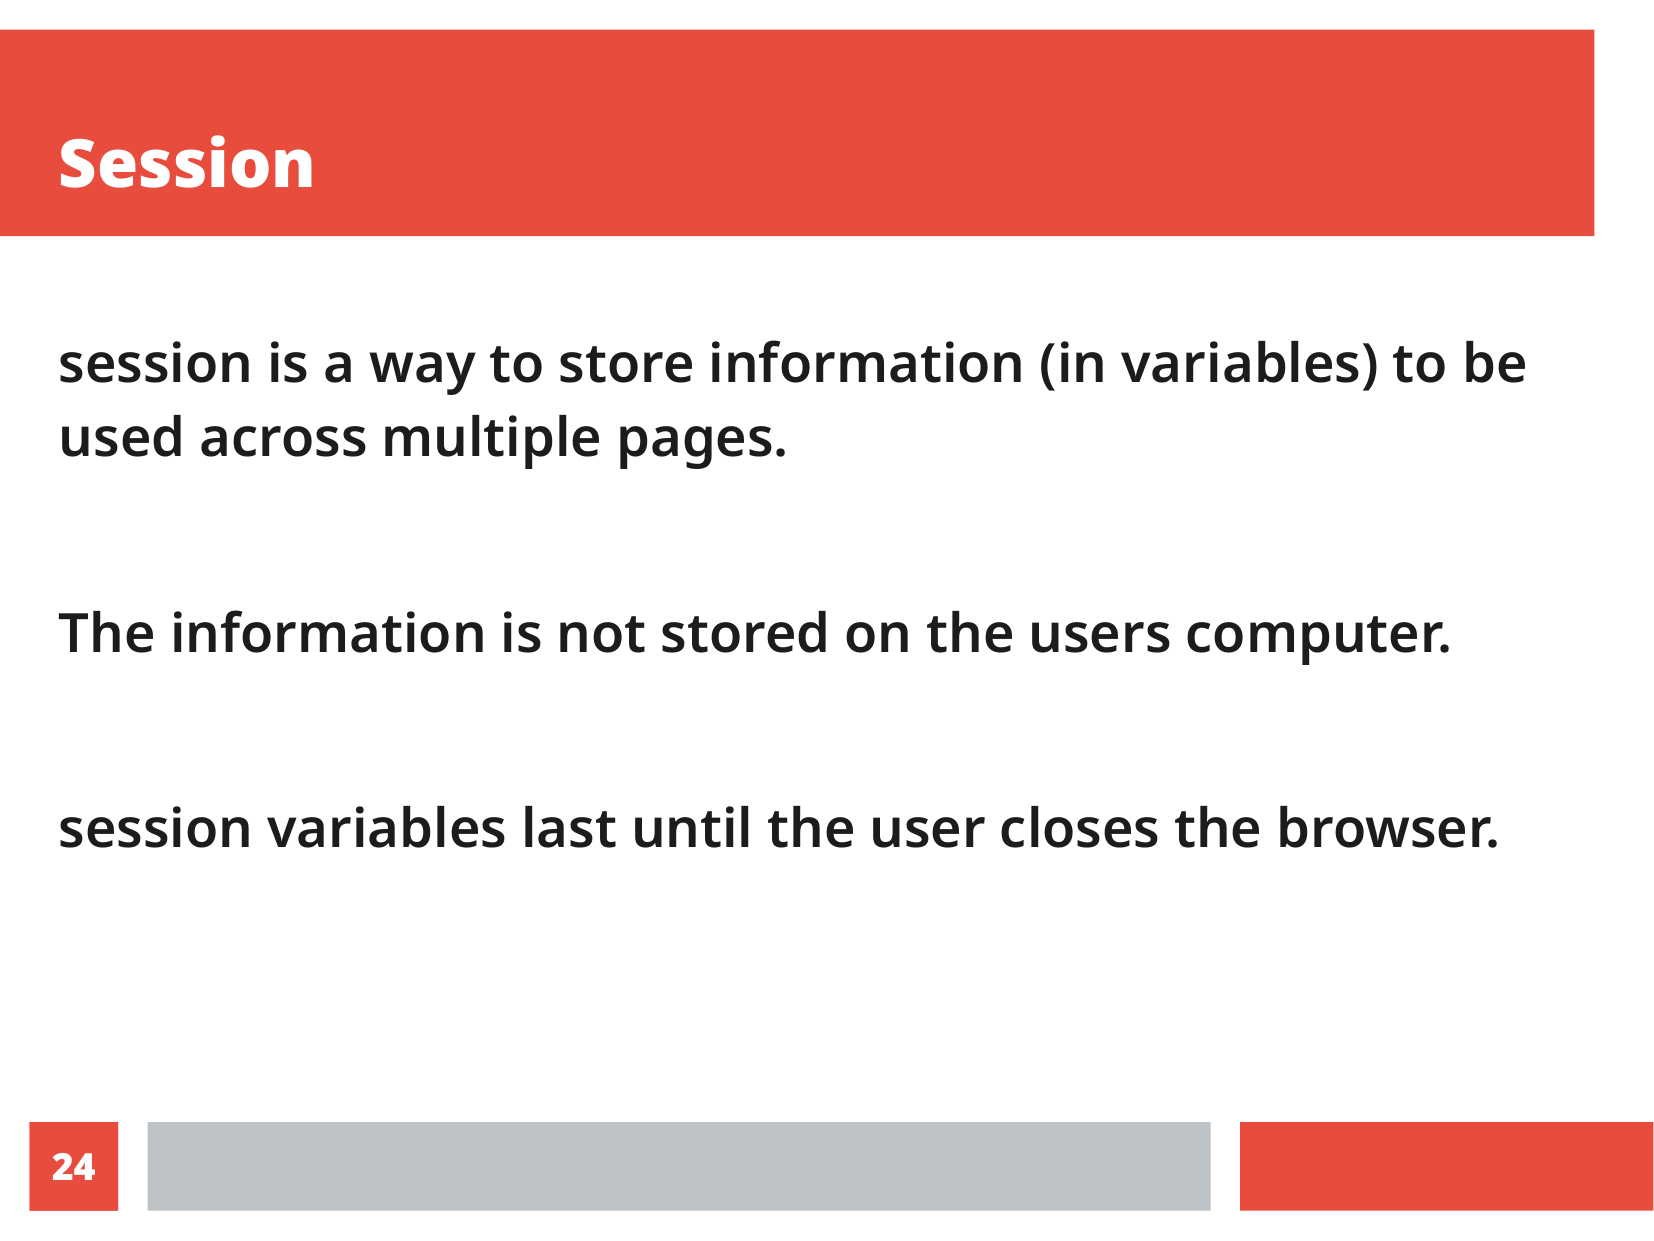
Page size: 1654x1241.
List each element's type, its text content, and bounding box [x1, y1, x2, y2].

title Session [59, 59, 1595, 207]
list session is a way to store information (in variables) to be used across multiple pages. The information is not stored on the users computer. session variables last until the user closes the browser. [59, 324, 1565, 1093]
